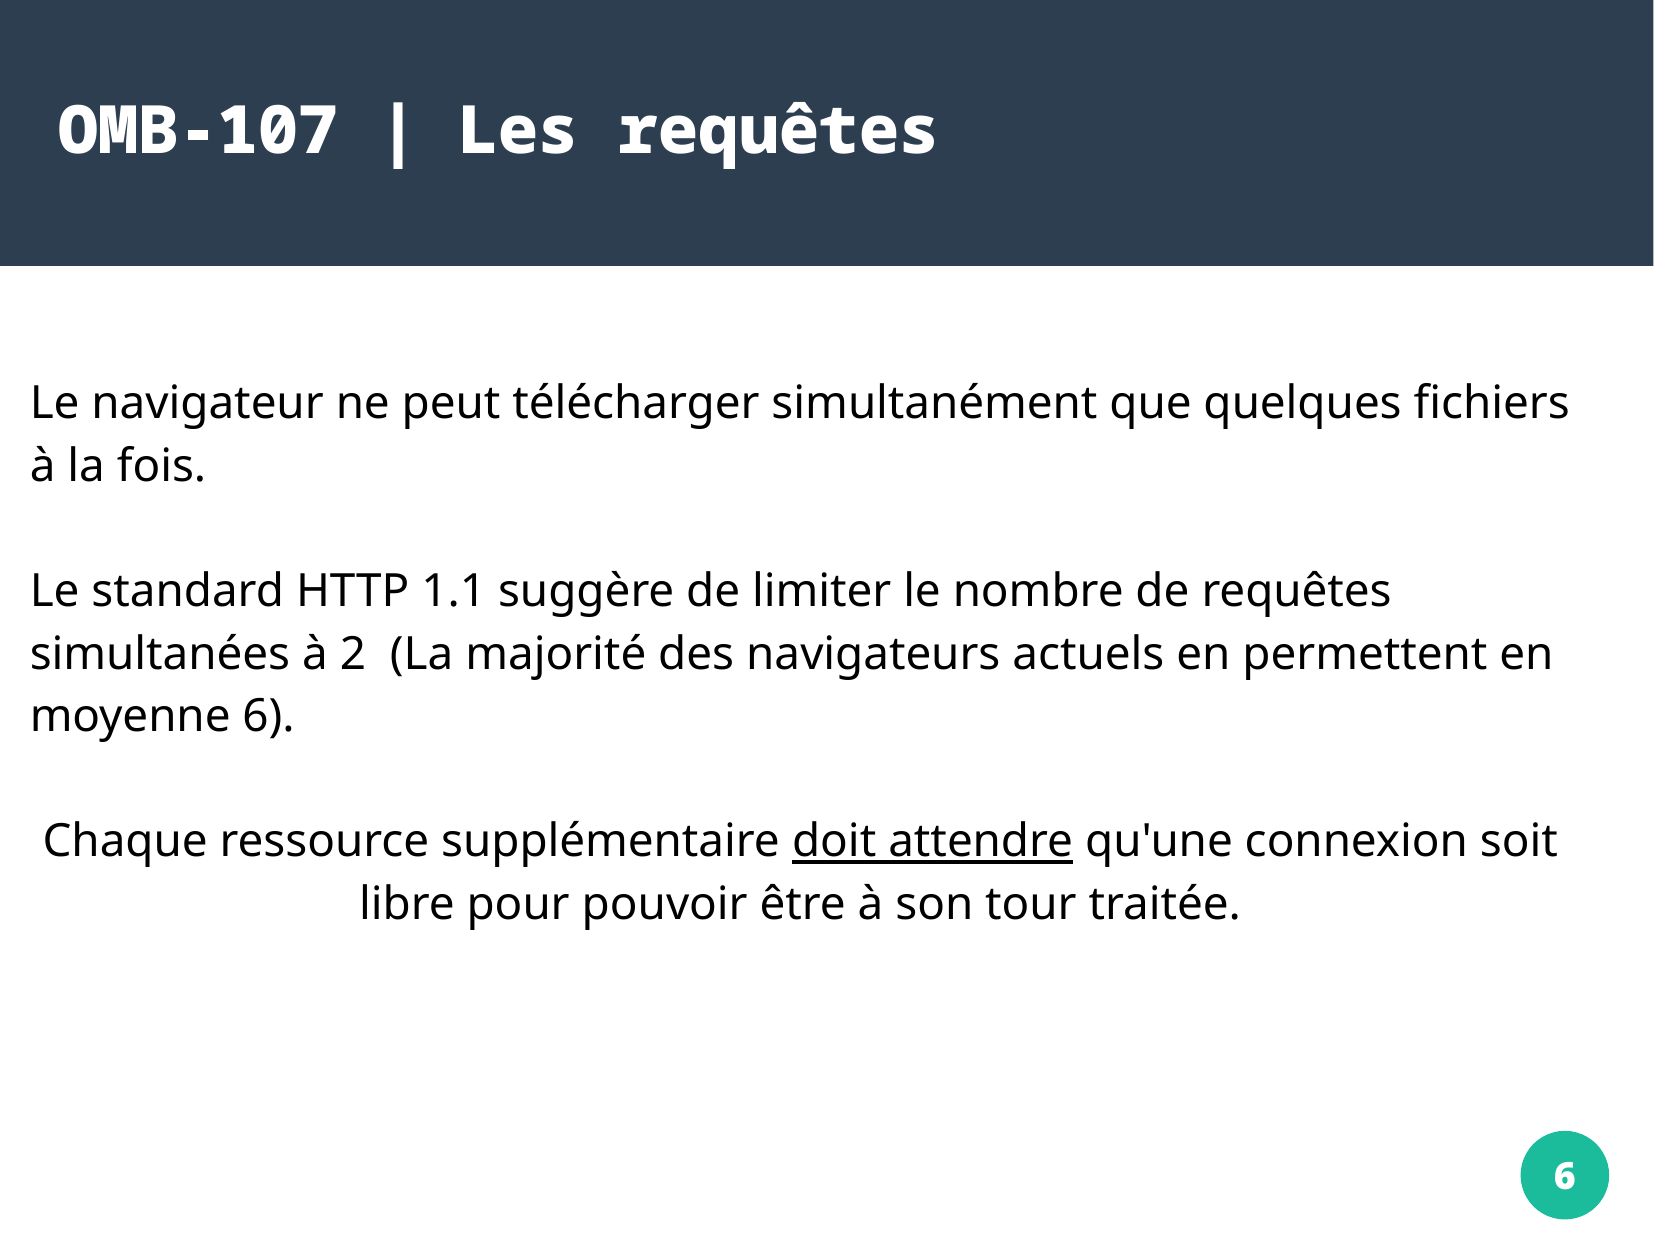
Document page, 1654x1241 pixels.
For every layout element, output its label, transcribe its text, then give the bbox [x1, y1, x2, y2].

title OMB-107 | Les requêtes [58, 49, 1595, 207]
text_box Le navigateur ne peut télécharger simultanément que quelques fichiers à la fois. Le standard HTTP 1.1 suggère de limiter le nombre de requêtes simultanées à 2 (La majorité des navigateurs actuels en permettent en moyenne 6). Chaque ressource supplémentaire doit attendre qu'une connexion soit libre pour pouvoir être à son tour traitée. [15, 300, 1621, 1111]
